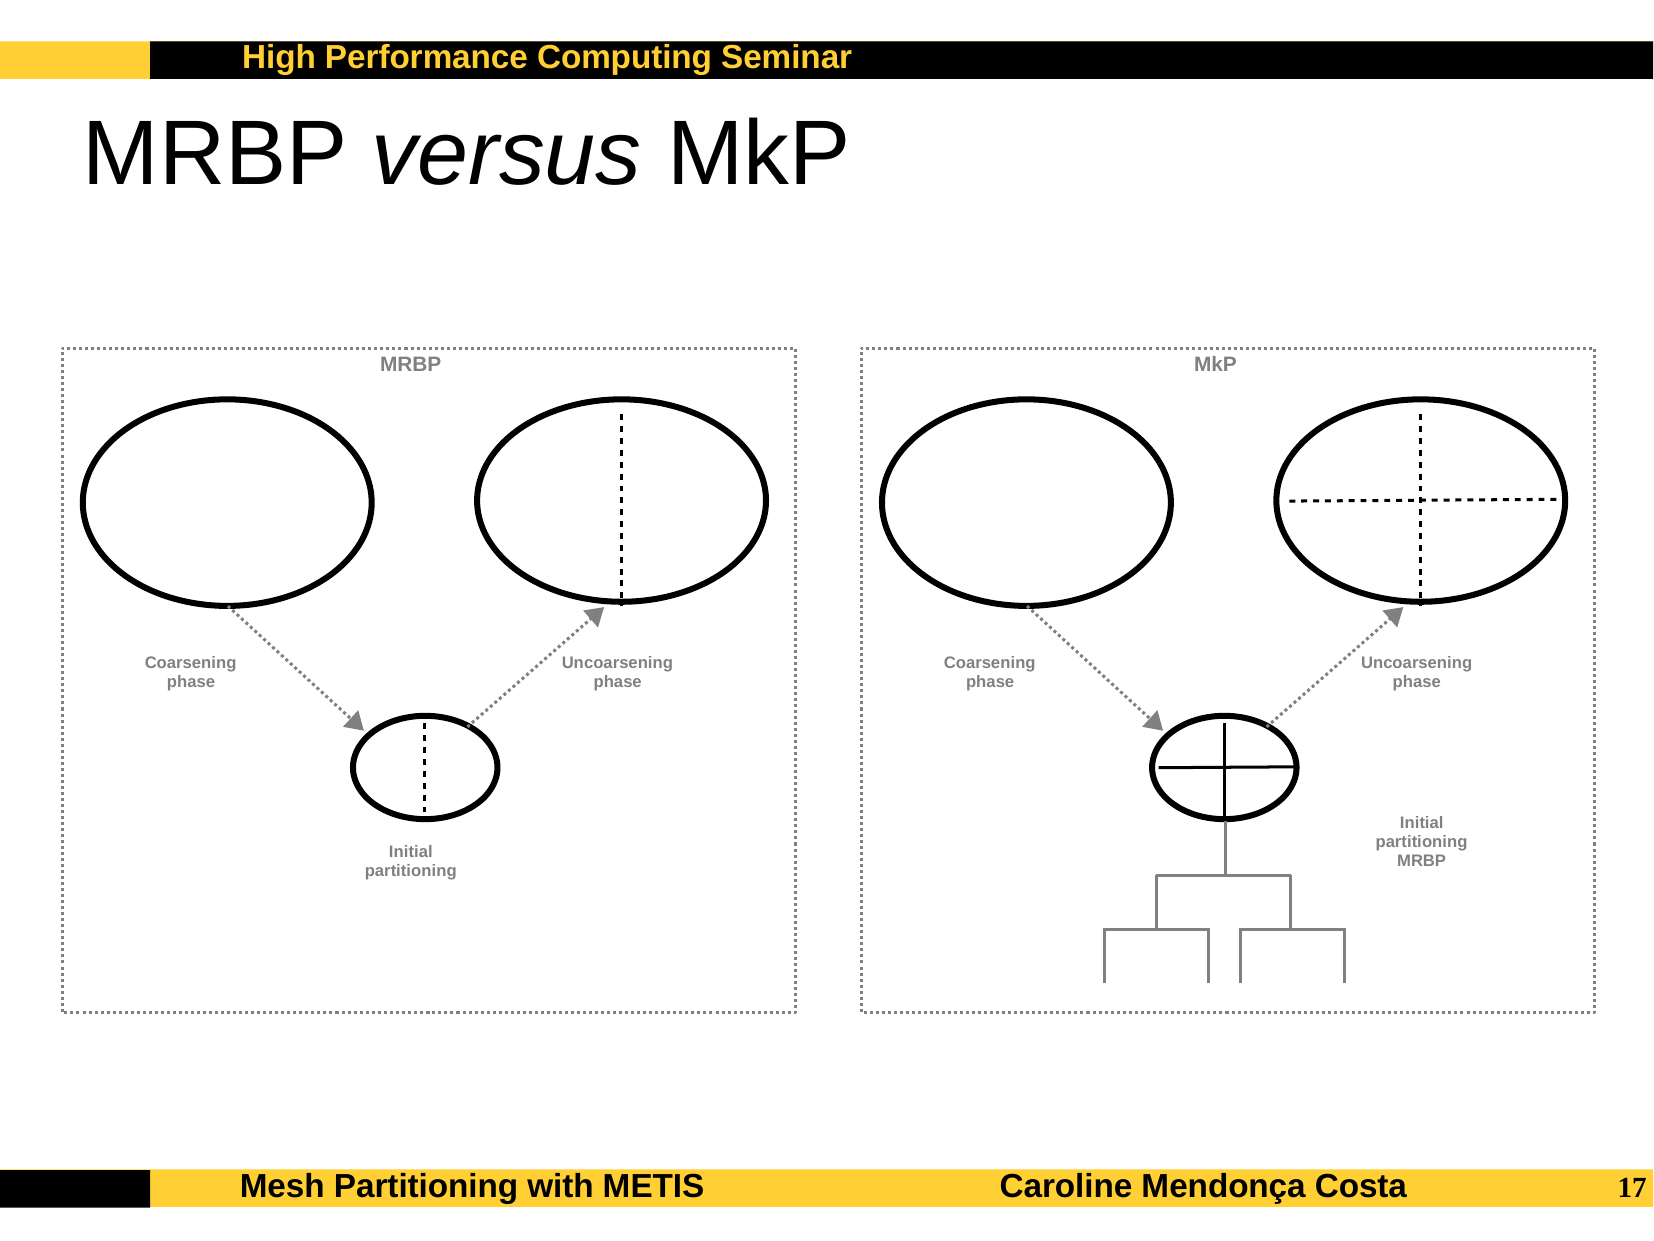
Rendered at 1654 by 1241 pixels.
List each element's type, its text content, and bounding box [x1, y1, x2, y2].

text_box Uncoarsening phase [547, 645, 729, 718]
text_box [82, 399, 372, 606]
text_box [477, 399, 767, 602]
text_box [352, 715, 498, 820]
text_box Uncoarsening phase [1346, 645, 1528, 718]
text_box MRBP [365, 345, 482, 398]
text_box Coarsening phase [130, 645, 287, 718]
text_box MkP [1179, 345, 1273, 398]
title MRBP versus MkP [82, 49, 1571, 257]
text_box [881, 399, 1171, 606]
text_box Initial partitioning [349, 835, 507, 908]
text_box Initial partitioning MRBP [1360, 806, 1518, 905]
text_box [1152, 715, 1297, 820]
text_box Coarsening phase [929, 645, 1086, 718]
text_box [1276, 399, 1566, 602]
